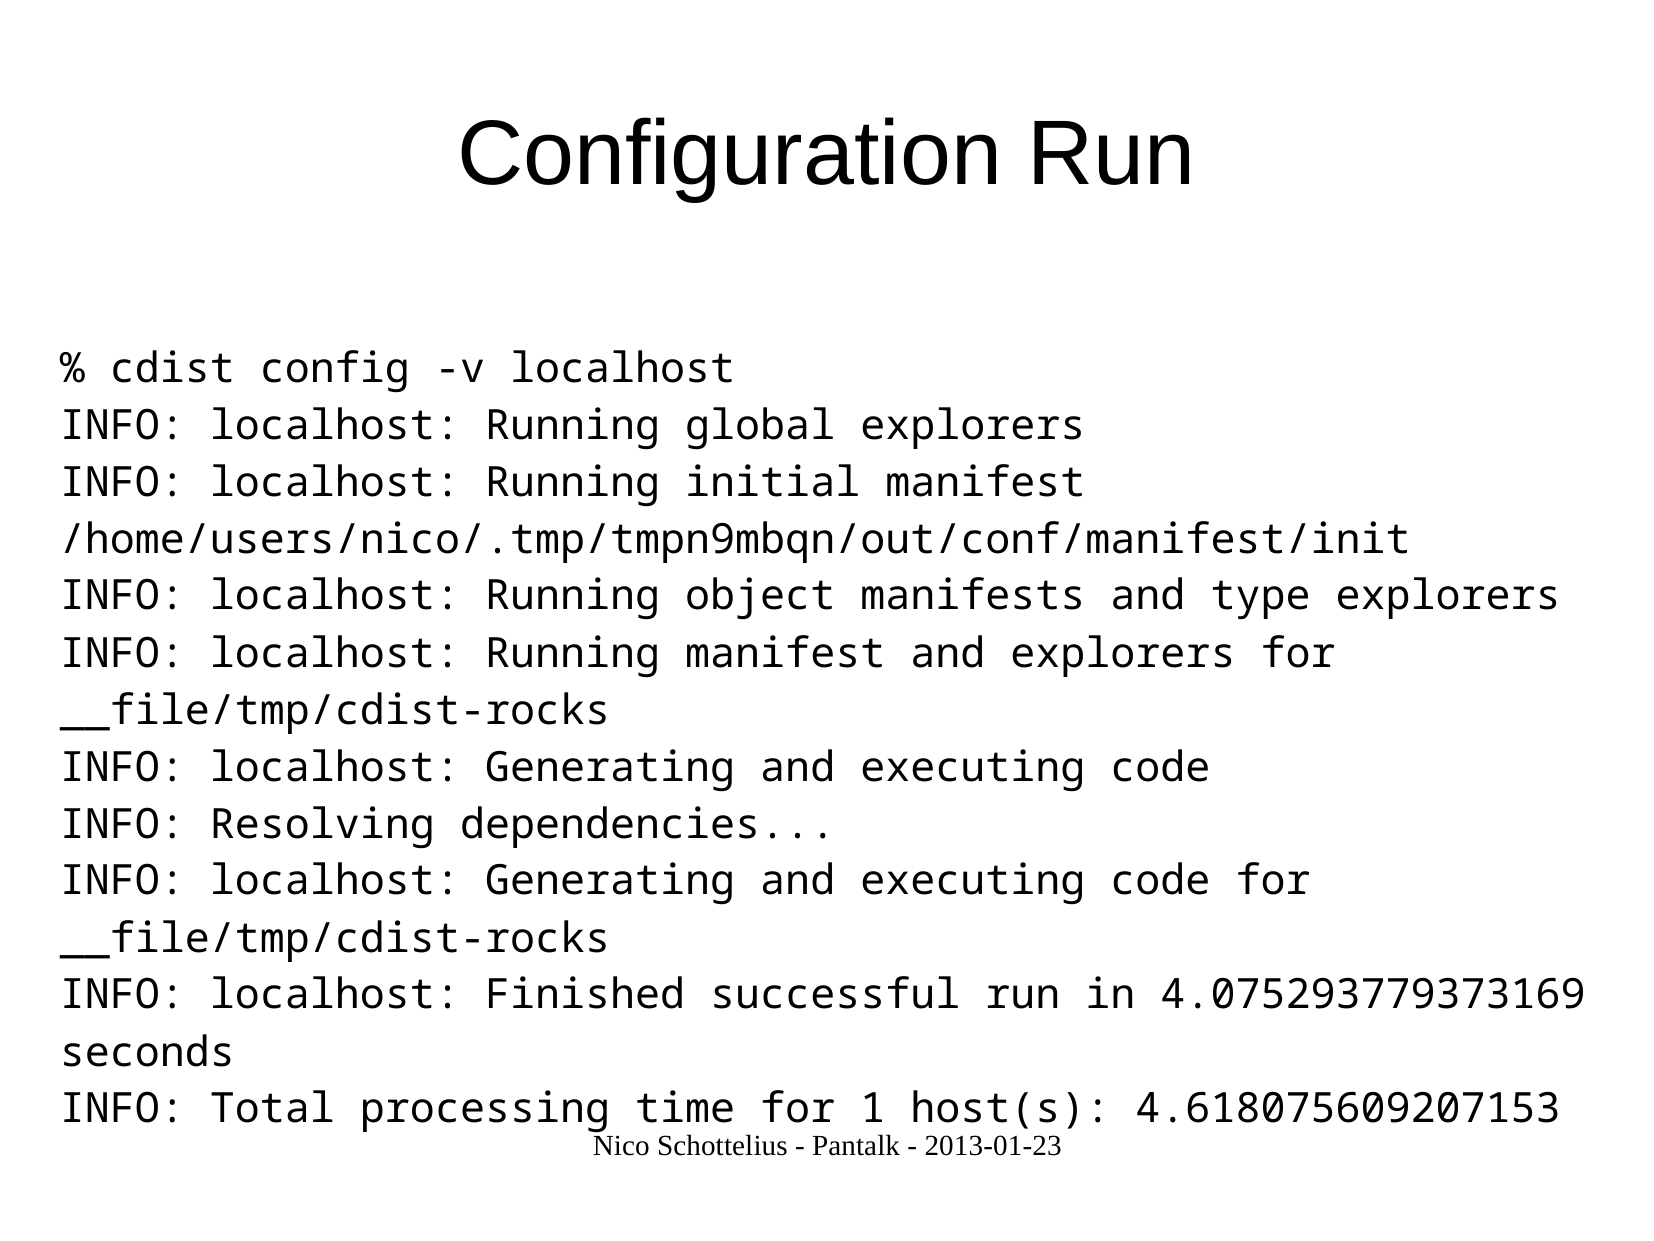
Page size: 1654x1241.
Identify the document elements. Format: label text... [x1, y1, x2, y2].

text_box % cdist config -v localhost INFO: localhost: Running global explorers INFO: localhost: Running initial manifest /home/users/nico/.tmp/tmpn9mbqn/out/conf/manifest/init INFO: localhost: Running object manifests and type explorers INFO: localhost: Running manifest and explorers for __file/tmp/cdist-rocks INFO: localhost: Generating and executing code INFO: Resolving dependencies... INFO: localhost: Generating and executing code for __file/tmp/cdist-rocks INFO: localhost: Finished successful run in 4.075293779373169 seconds INFO: Total processing time for 1 host(s): 4.618075609207153 [45, 330, 1621, 1080]
title Configuration Run [82, 49, 1571, 257]
